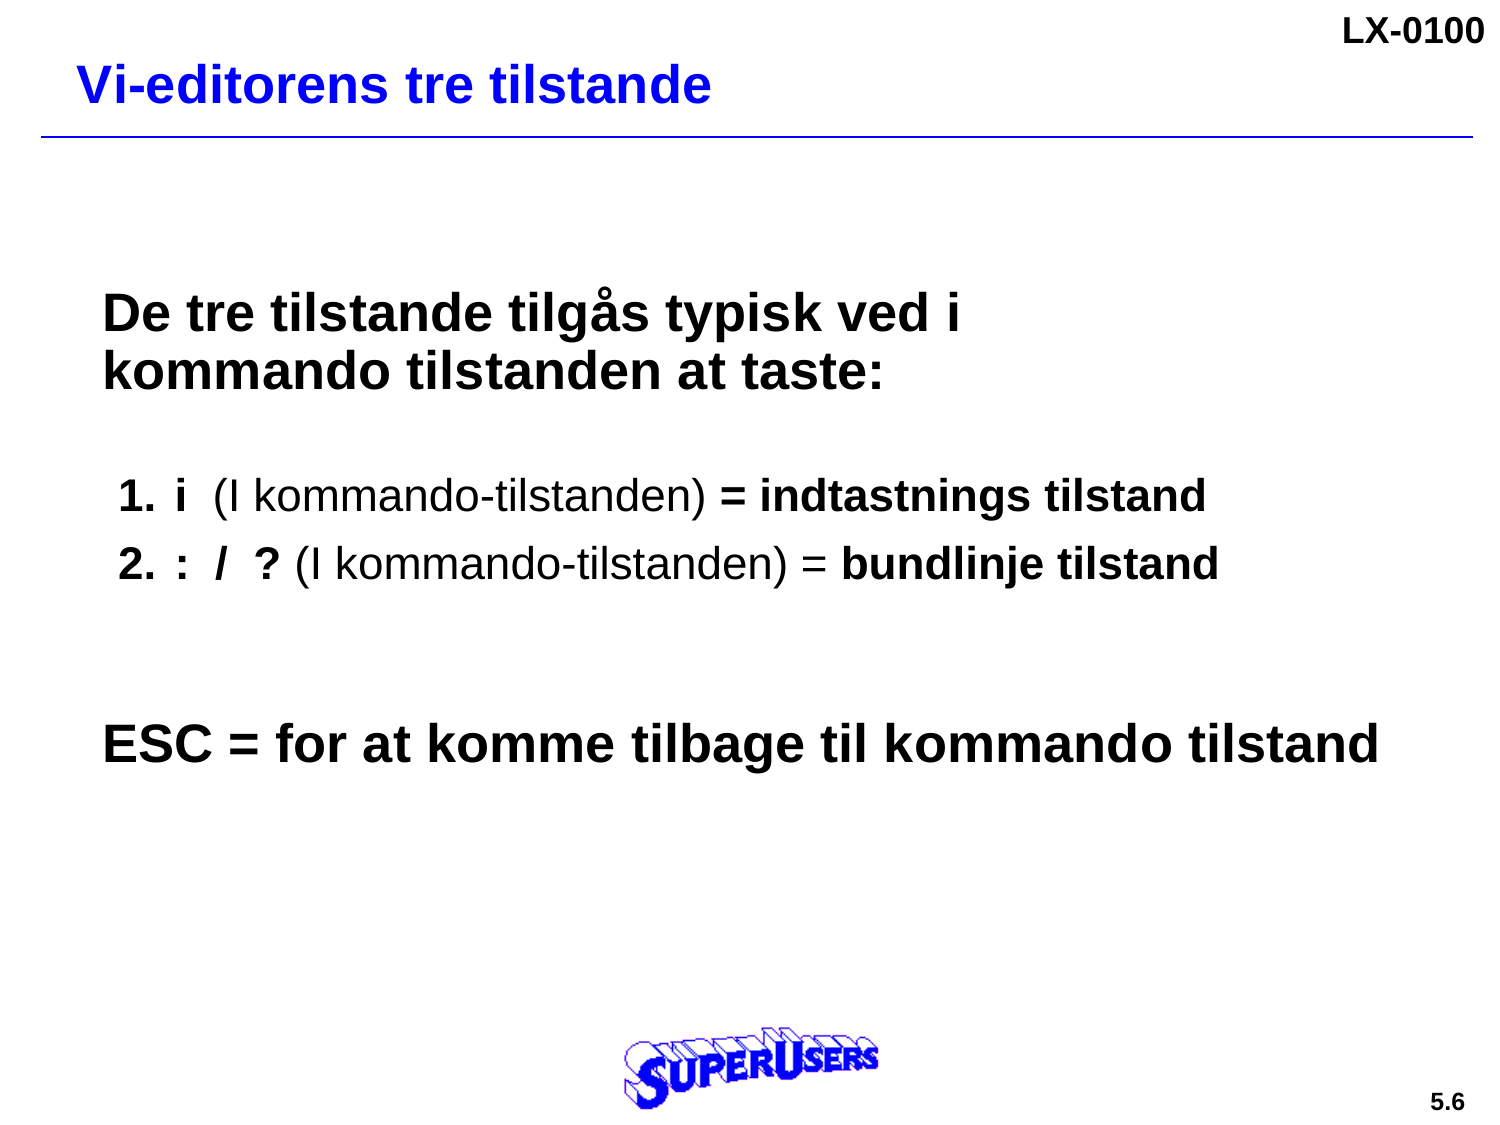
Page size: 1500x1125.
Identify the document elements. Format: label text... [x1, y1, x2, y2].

picture [620, 1023, 880, 1111]
list De tre tilstande tilgås typisk ved i kommando tilstanden at taste: [88, 278, 1418, 414]
title Vi-editorens tre tilstande [76, 39, 1424, 126]
list ESC = for at komme tilbage til kommando tilstand [88, 708, 1477, 844]
list i (I kommando-tilstanden) = indtastnings tilstand : / ? (I kommando-tilstanden) = bundlinje tilstand [118, 472, 1295, 619]
